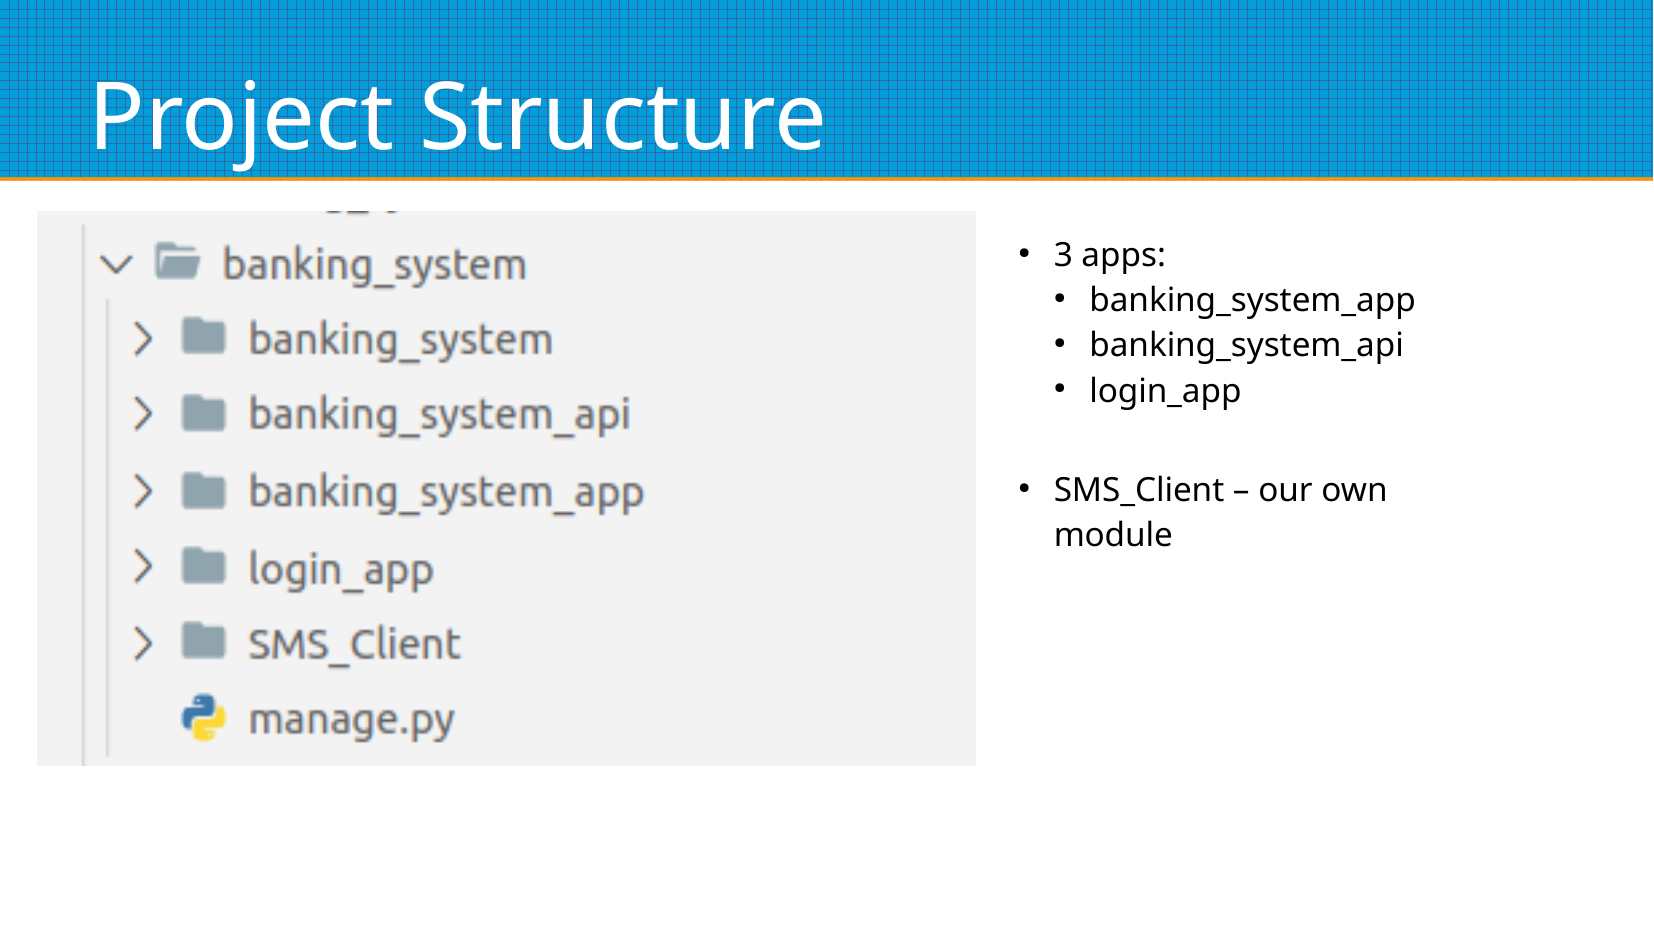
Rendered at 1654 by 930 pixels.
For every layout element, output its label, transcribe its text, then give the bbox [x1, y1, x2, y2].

text_box SMS_Client – our own module [1012, 460, 1463, 563]
title Project Structure [88, 14, 1565, 178]
picture [37, 211, 976, 766]
text_box 3 apps: banking_system_app banking_system_api login_app [1012, 225, 1538, 464]
